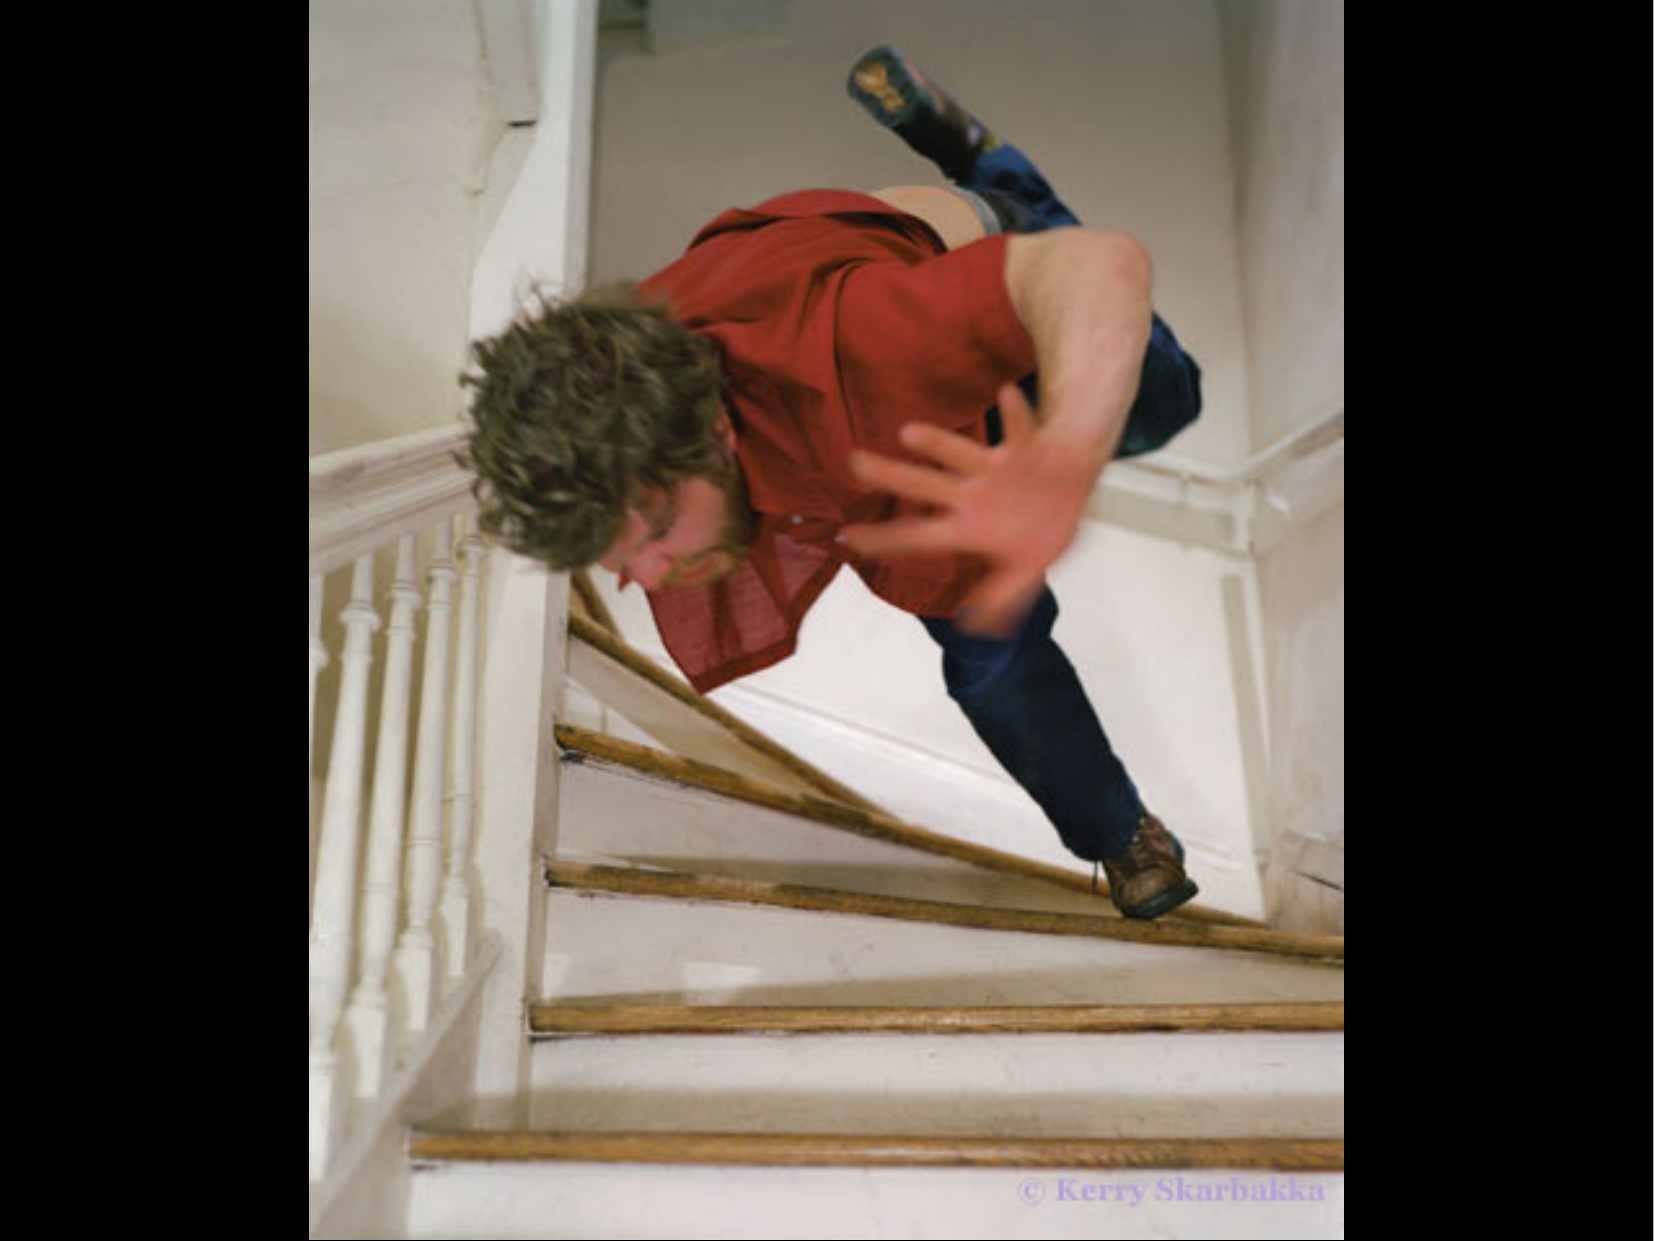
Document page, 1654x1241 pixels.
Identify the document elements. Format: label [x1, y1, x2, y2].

text_box [0, 0, 1654, 1241]
picture [309, 0, 1344, 1240]
